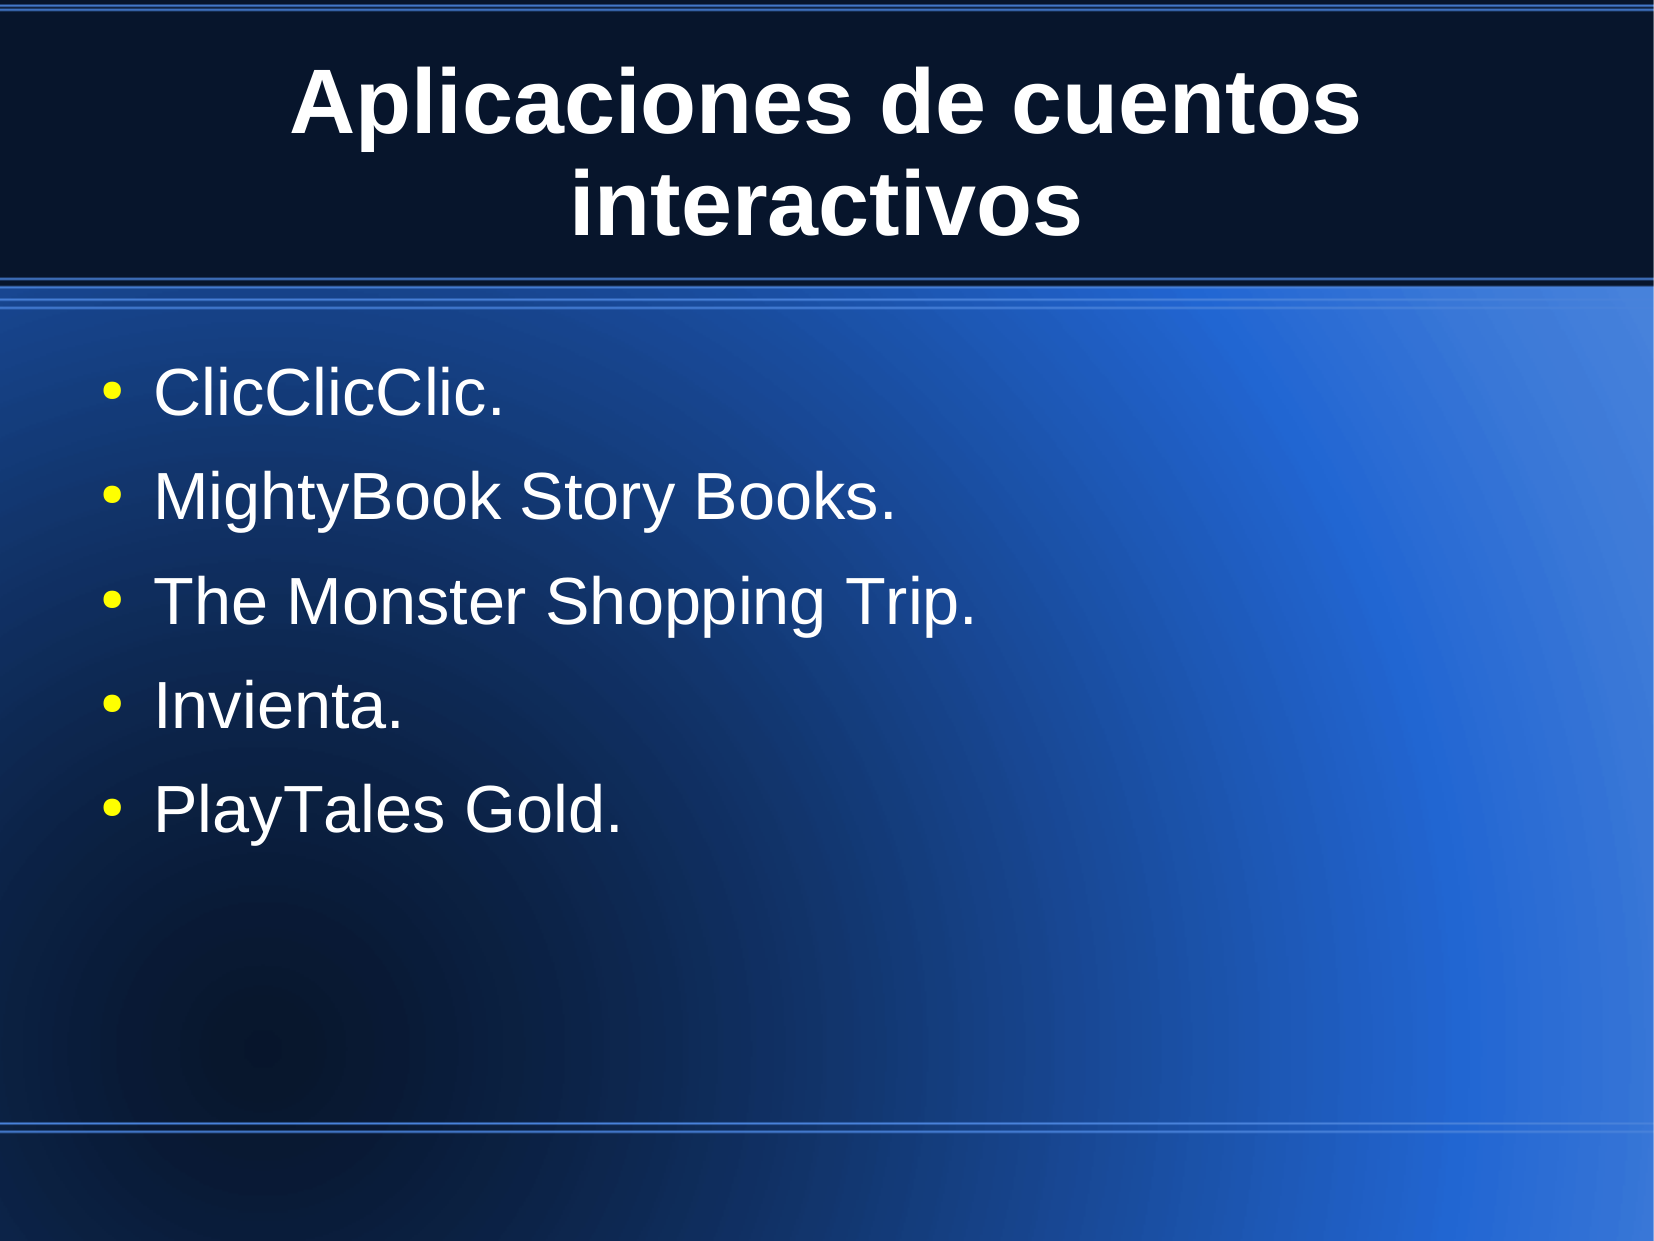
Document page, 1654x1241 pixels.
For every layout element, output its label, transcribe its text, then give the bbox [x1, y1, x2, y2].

list ClicClicClic. MightyBook Story Books. The Monster Shopping Trip. Invienta. PlayTales Gold. [82, 355, 1571, 1058]
title Aplicaciones de cuentos interactivos [82, 49, 1571, 257]
picture [0, 0, 1654, 1241]
